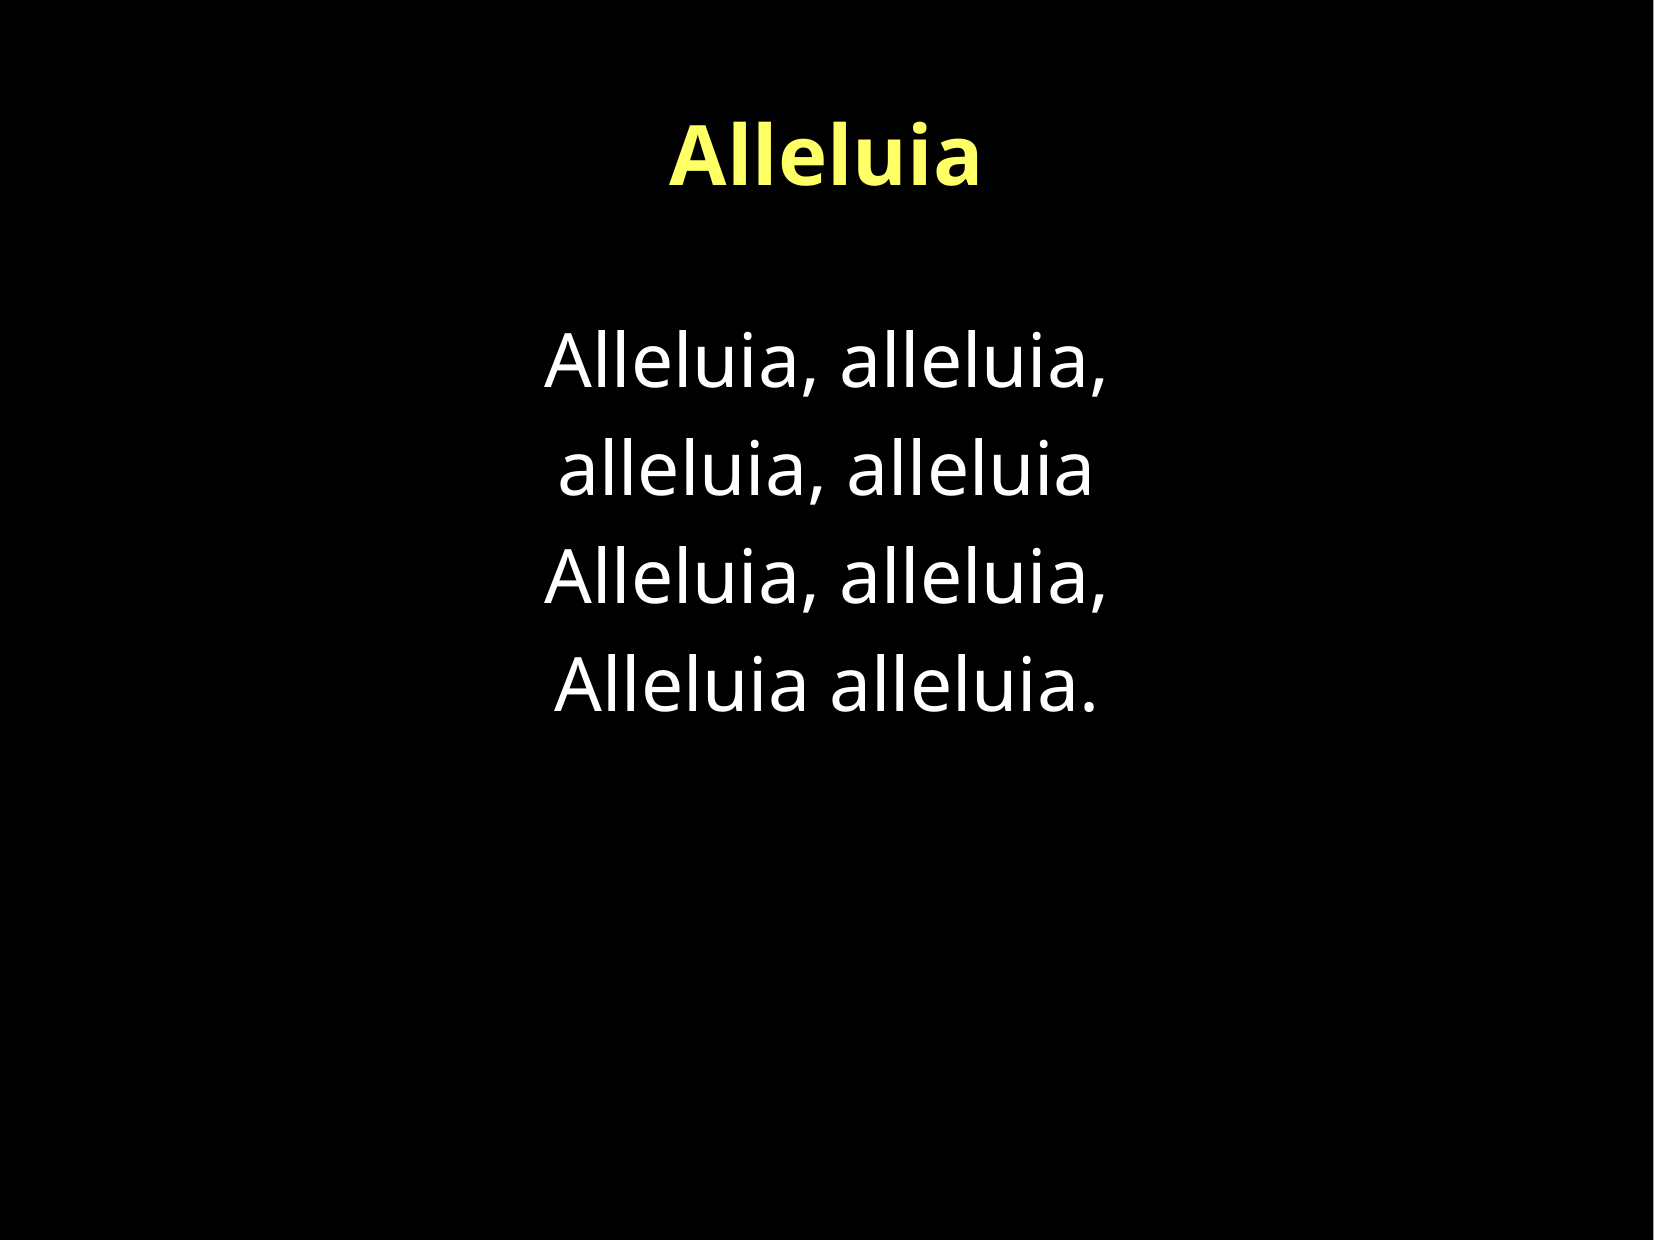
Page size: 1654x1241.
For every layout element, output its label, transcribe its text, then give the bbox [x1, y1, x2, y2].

list Alleluia, alleluia, alleluia, alleluia Alleluia, alleluia, Alleluia alleluia. [0, 307, 1654, 1241]
title Alleluia [82, 49, 1571, 257]
